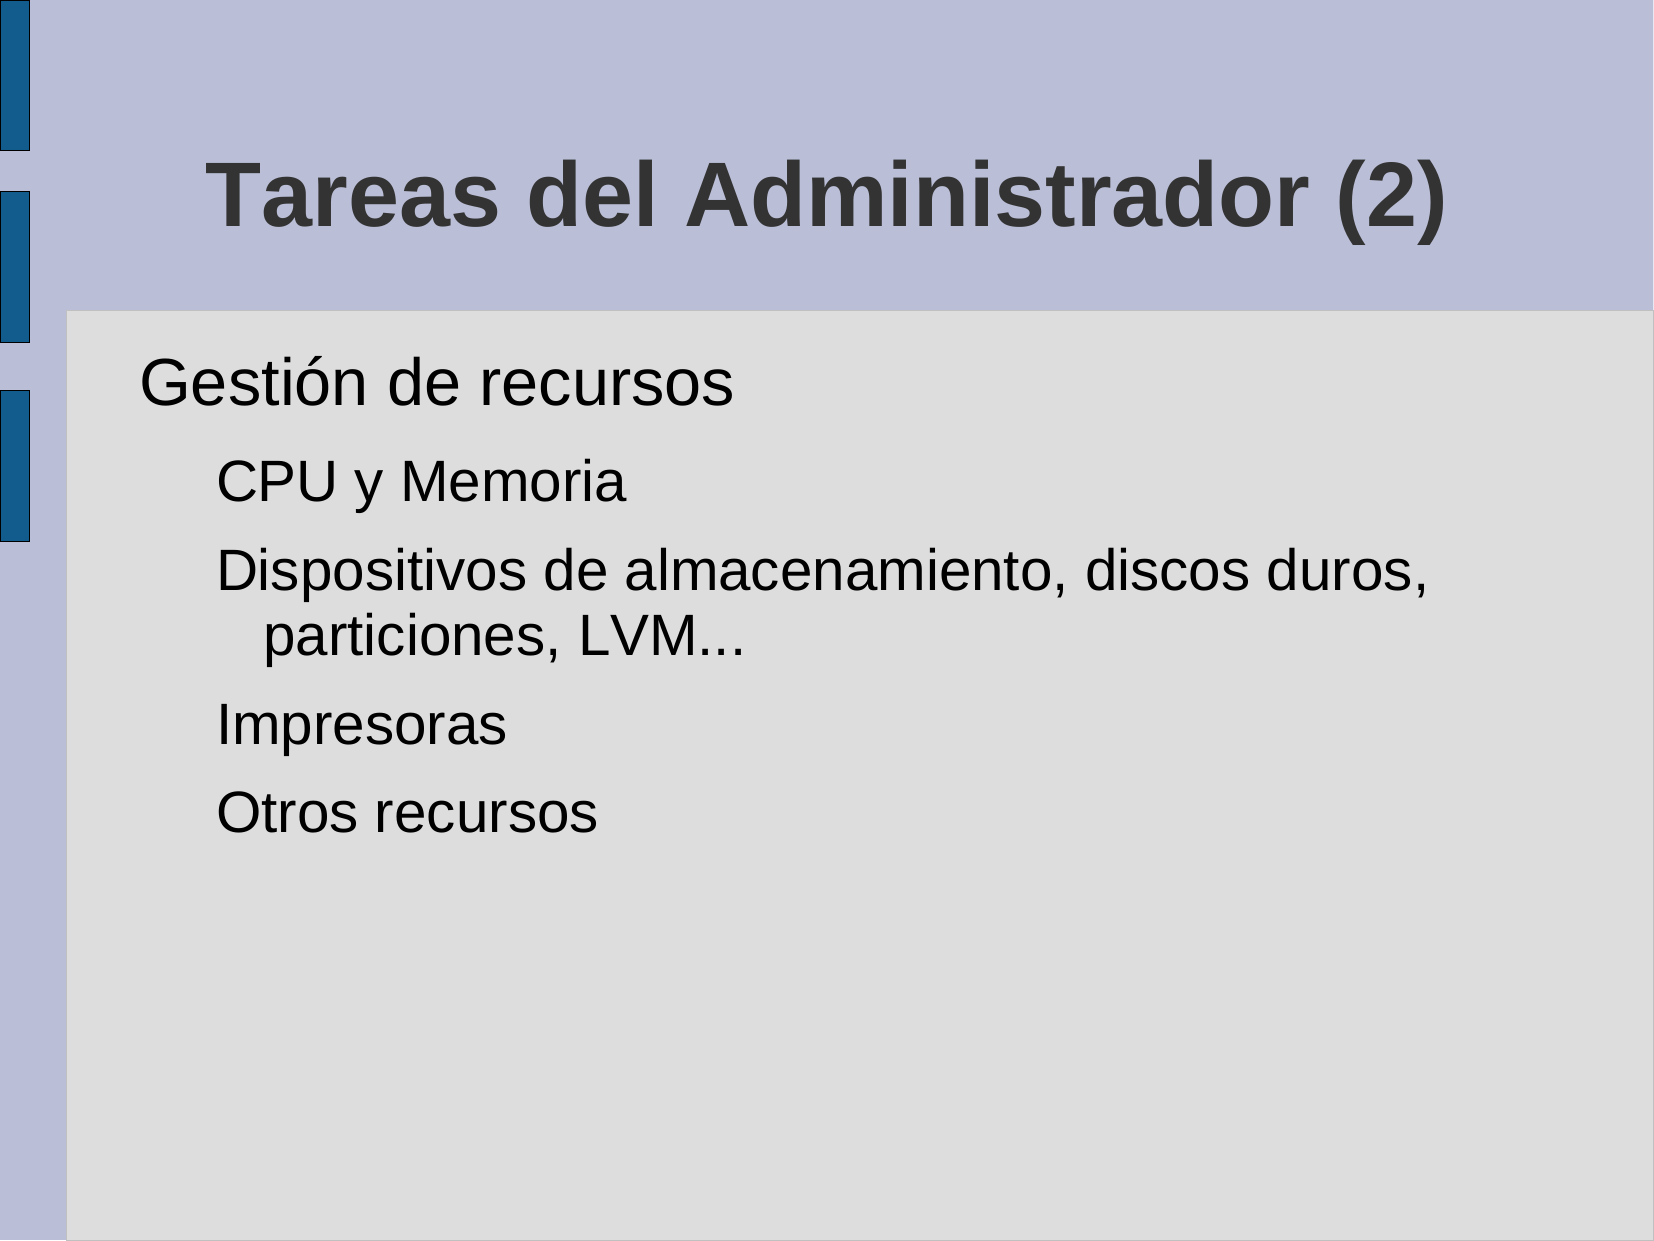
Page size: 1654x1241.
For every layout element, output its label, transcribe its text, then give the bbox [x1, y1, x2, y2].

list Gestión de recursos CPU y Memoria Dispositivos de almacenamiento, discos duros, particiones, LVM... Impresoras Otros recursos [121, 344, 1534, 1127]
title Tareas del Administrador (2) [121, 91, 1534, 299]
